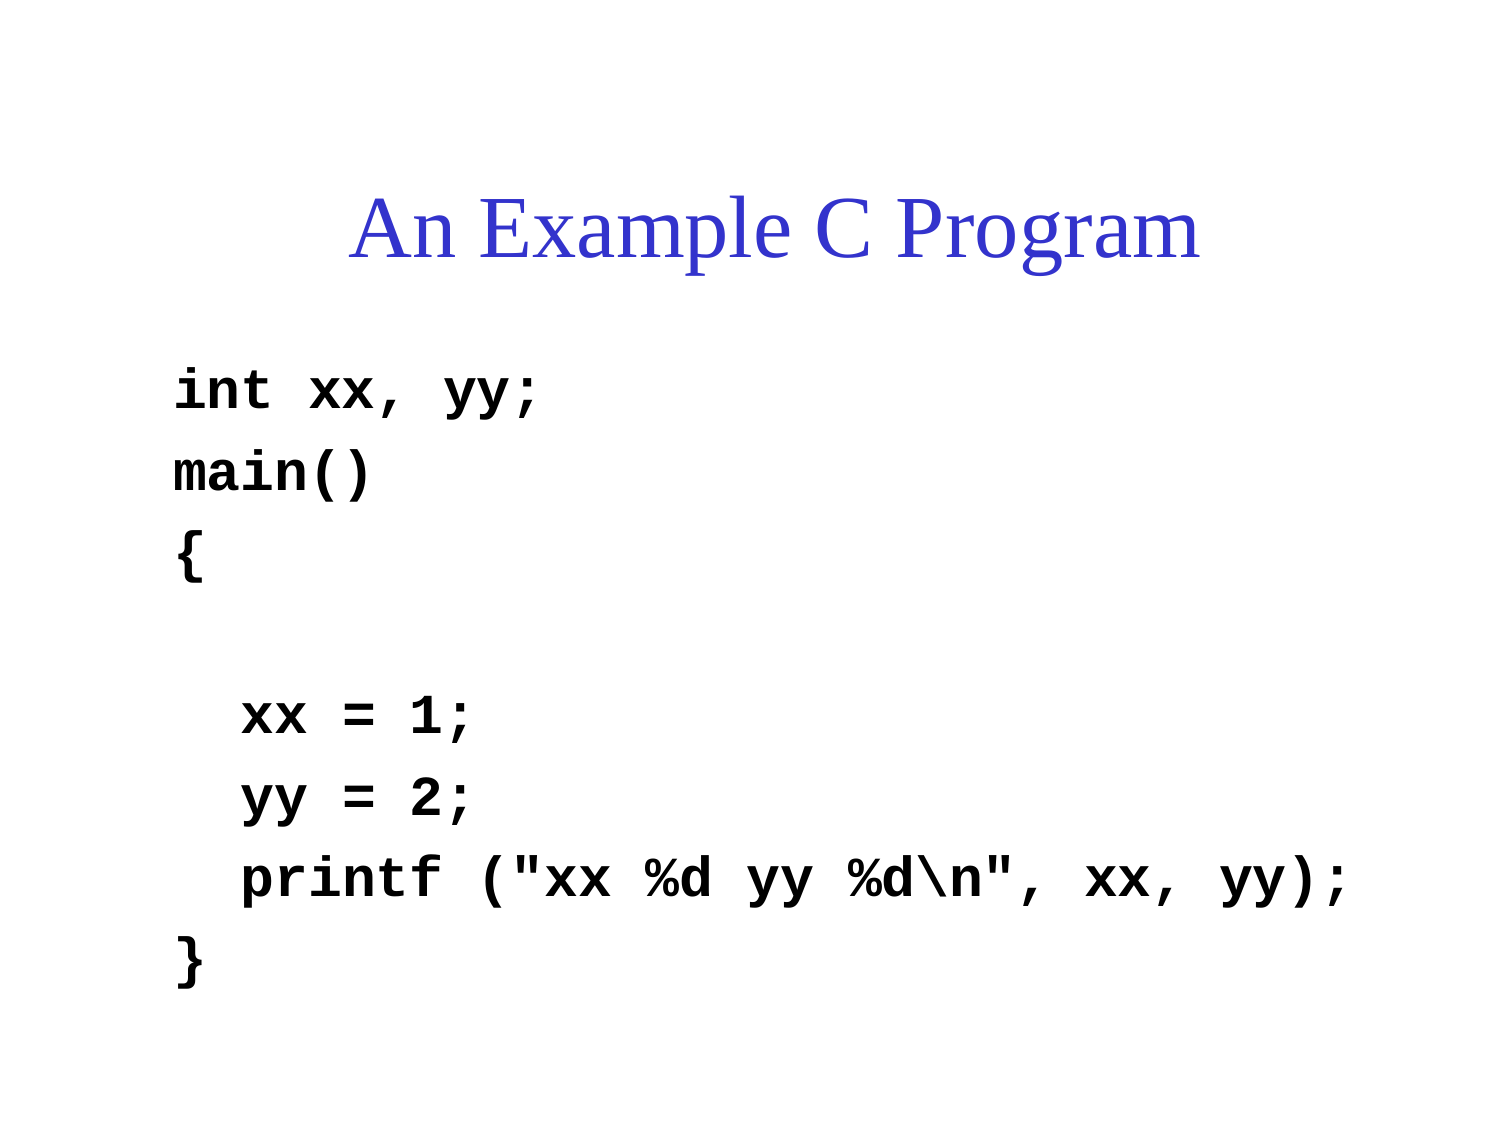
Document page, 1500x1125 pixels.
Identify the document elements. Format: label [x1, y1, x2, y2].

chart [50, 37, 1500, 1125]
